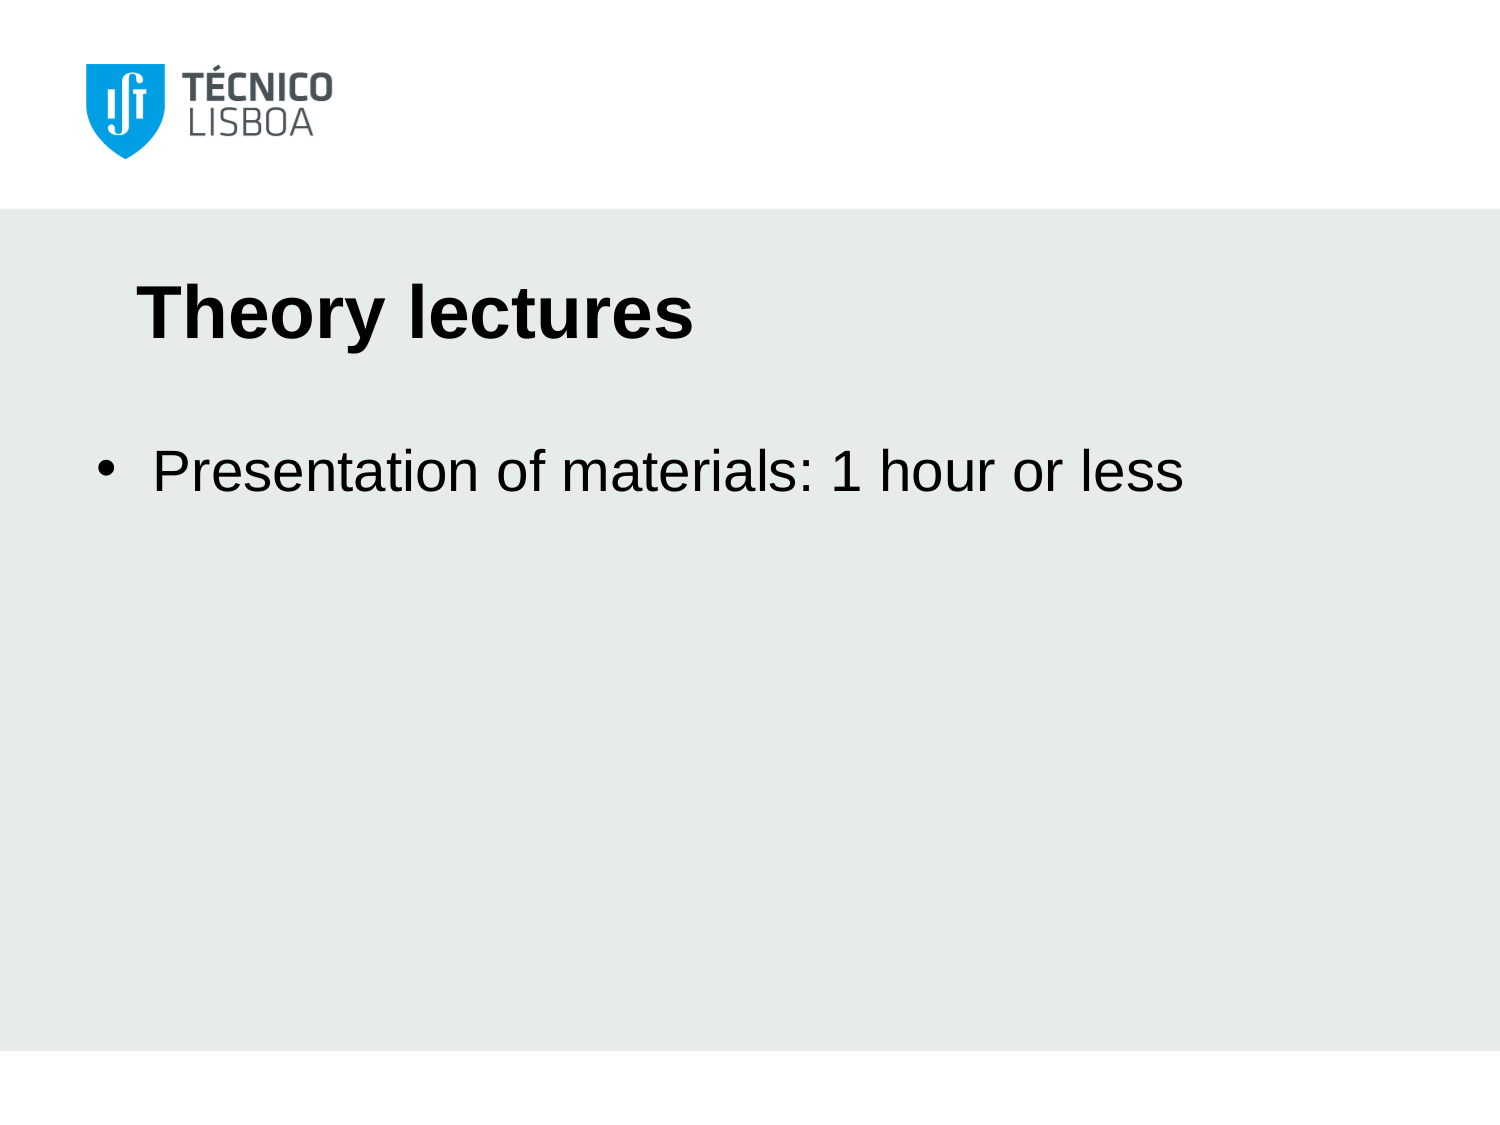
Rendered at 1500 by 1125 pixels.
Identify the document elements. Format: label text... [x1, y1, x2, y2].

picture [0, 0, 1500, 1125]
title Theory lectures [121, 237, 1378, 381]
list Presentation of materials: 1 hour or less [81, 342, 1338, 947]
